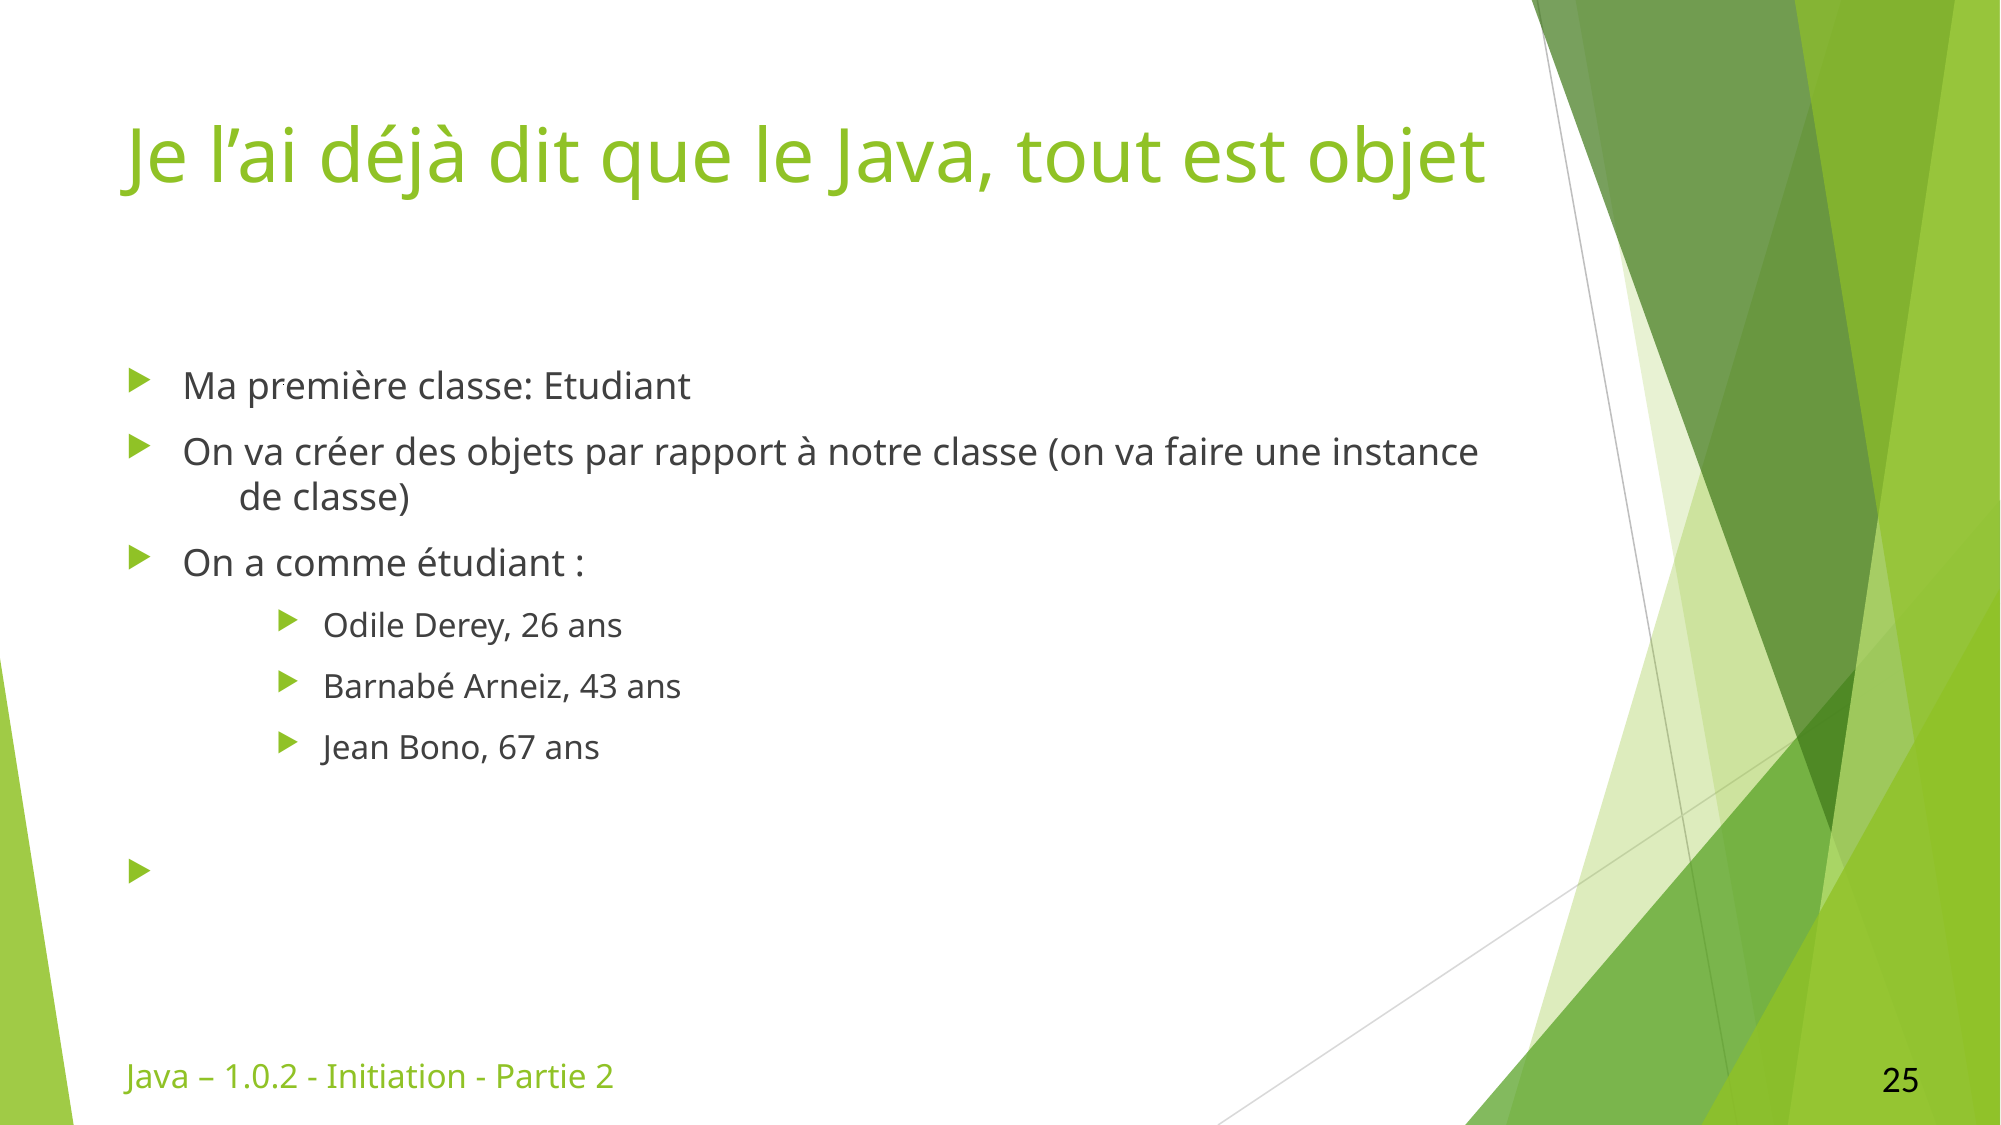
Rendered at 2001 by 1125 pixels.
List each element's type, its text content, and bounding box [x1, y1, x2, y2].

text_box Java – 1.0.2 - Initiation - Partie 2 [111, 1047, 1094, 1109]
list Ma première classe: Etudiant On va créer des objets par rapport à notre classe (on va faire une instance de classe) On a comme étudiant : Odile Derey, 26 ans Barnabé Arneiz, 43 ans Jean Bono, 67 ans [111, 354, 1522, 1048]
text_box [1866, 1047, 1979, 1108]
title Je l’ai déjà dit que le Java, tout est objet [111, 99, 1522, 317]
